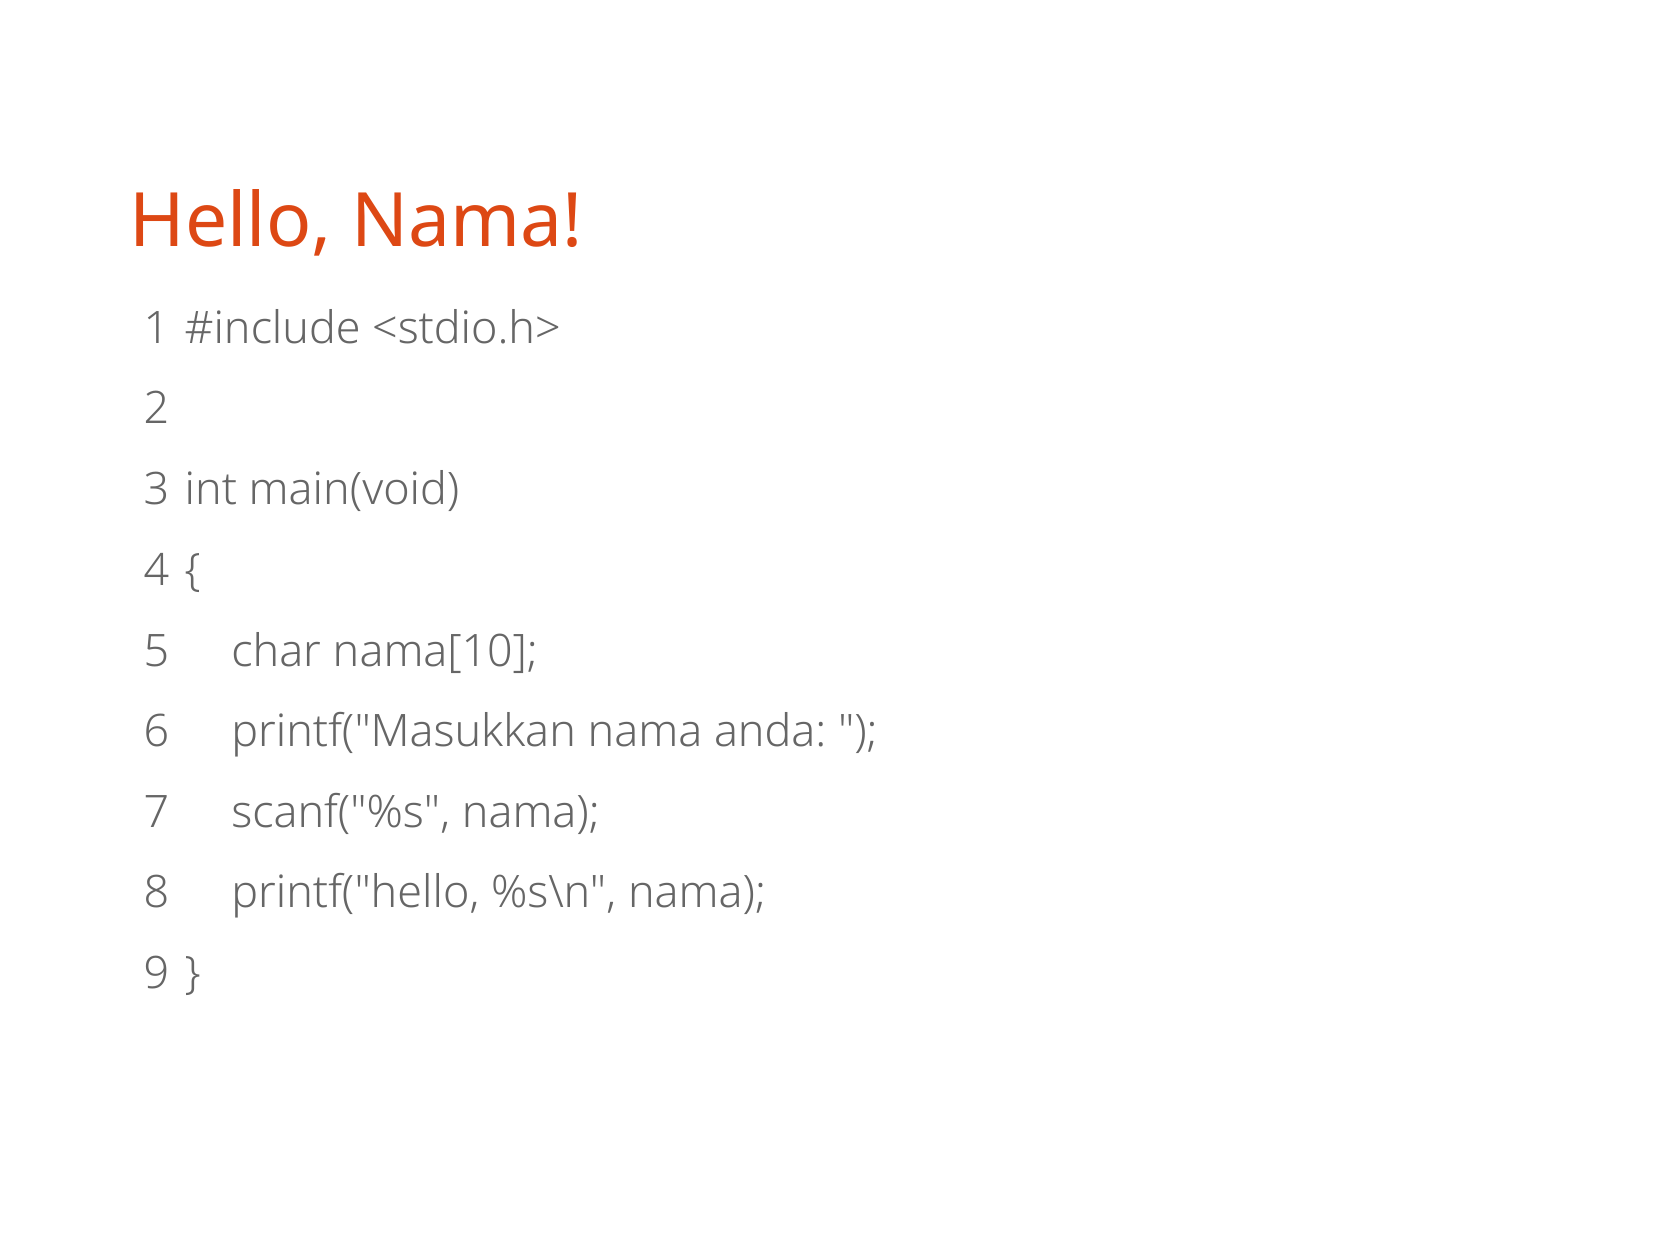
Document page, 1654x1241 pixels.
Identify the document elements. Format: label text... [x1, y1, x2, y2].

title Hello, Nama! [129, 153, 1518, 281]
list #include <stdio.h> int main(void) { char nama[10]; printf("Masukkan nama anda: "); scanf("%s", nama); printf("hello, %s\n", nama); } [129, 295, 1518, 1010]
